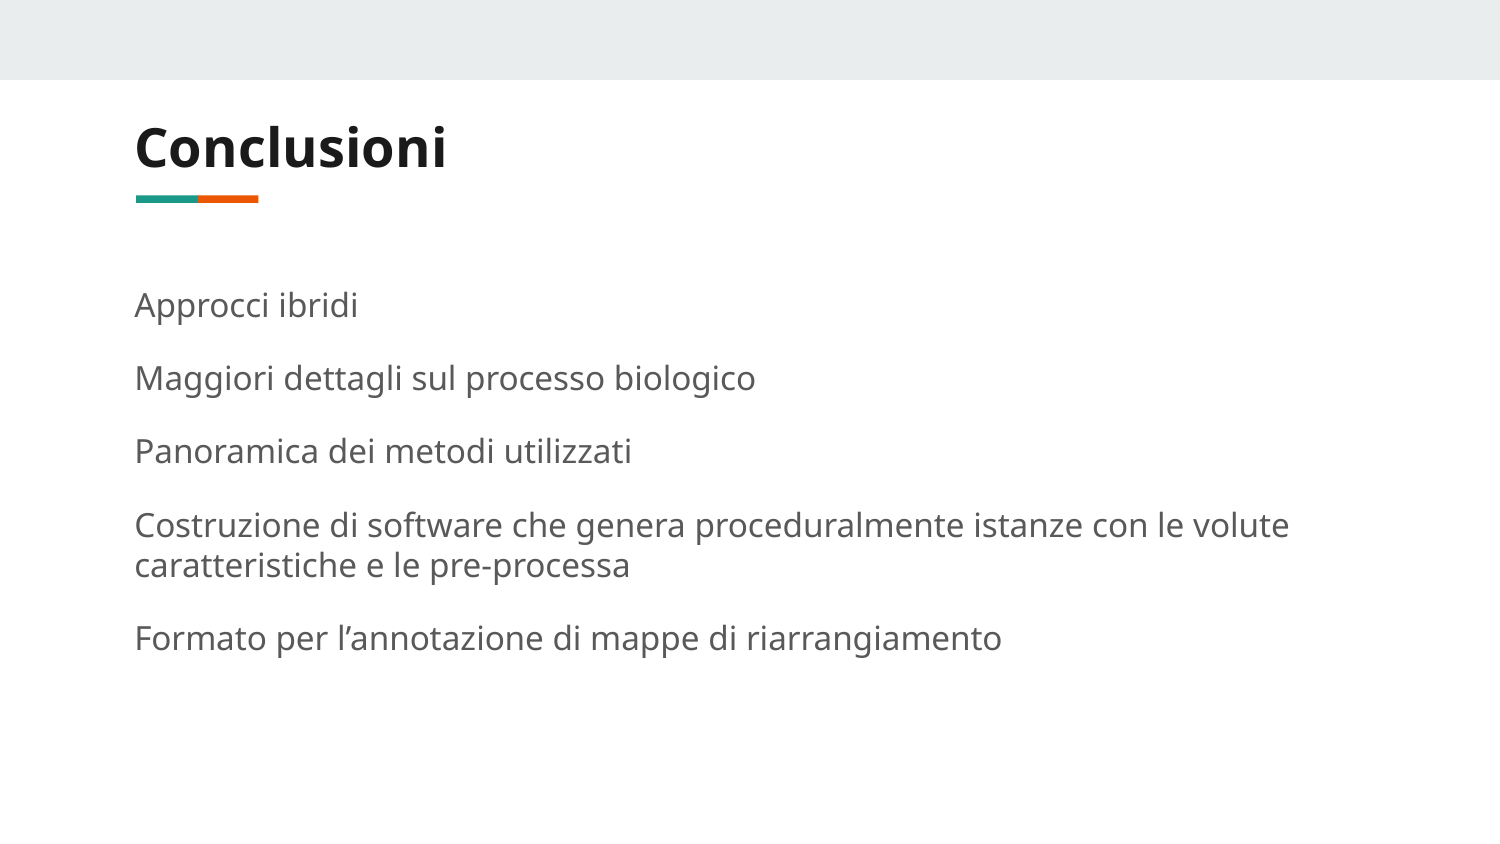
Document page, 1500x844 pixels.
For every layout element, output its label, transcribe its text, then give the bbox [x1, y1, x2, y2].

list Approcci ibridi Maggiori dettagli sul processo biologico Panoramica dei metodi utilizzati Costruzione di software che genera proceduralmente istanze con le volute caratteristiche e le pre-processa Formato per l’annotazione di mappe di riarrangiamento [119, 269, 1381, 641]
title Conclusioni [119, 98, 1381, 187]
